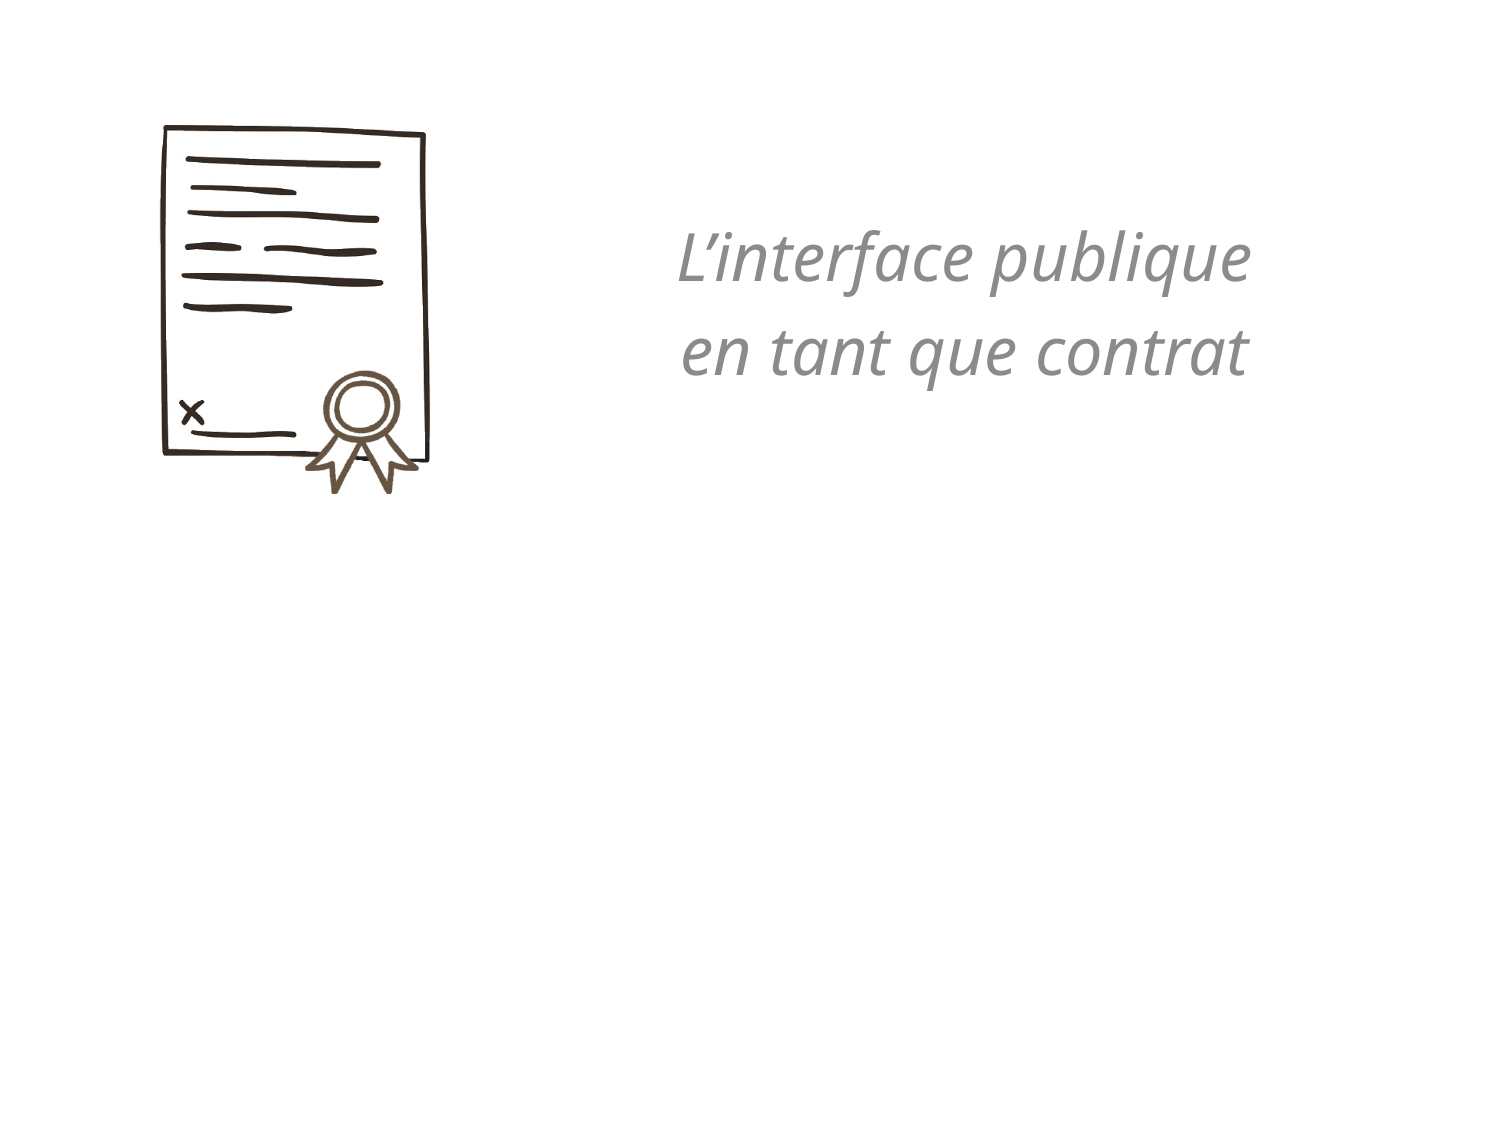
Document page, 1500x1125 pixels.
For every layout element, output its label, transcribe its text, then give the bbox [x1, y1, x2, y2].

text_box L’interface publique en tant que contrat [506, 66, 1424, 538]
picture [159, 125, 432, 494]
